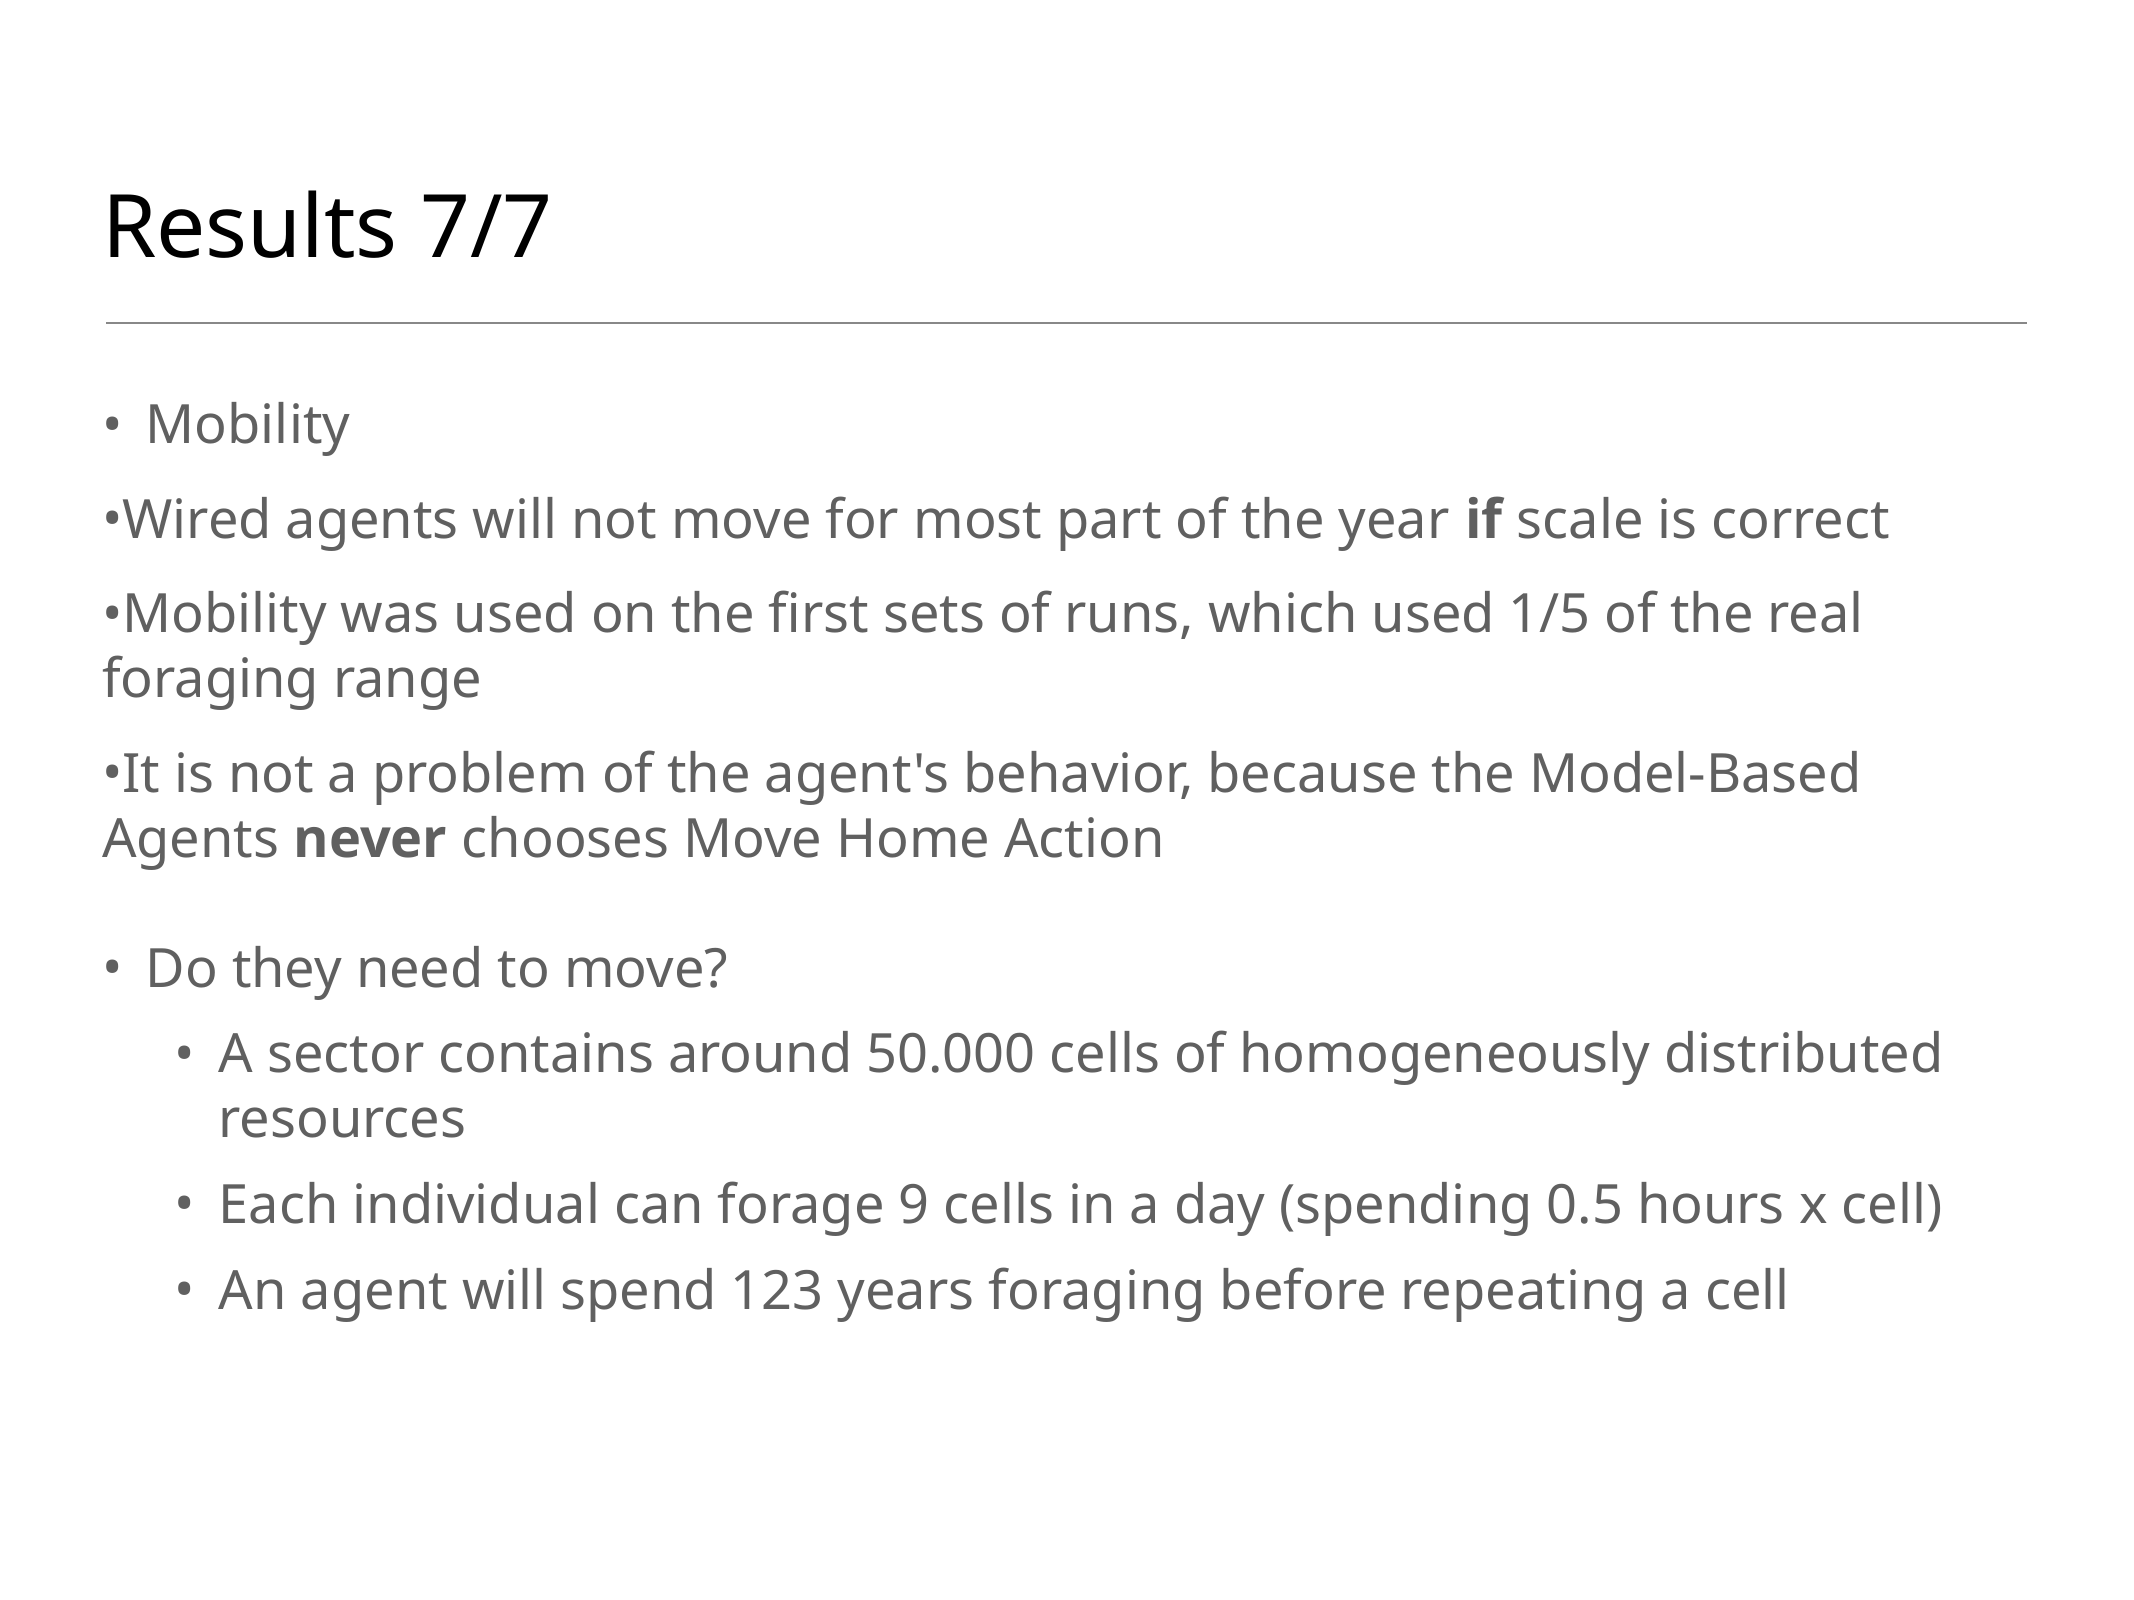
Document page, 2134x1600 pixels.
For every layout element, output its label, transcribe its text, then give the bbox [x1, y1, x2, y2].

list Mobility Wired agents will not move for most part of the year if scale is correct Mobility was used on the first sets of runs, which used 1/5 of the real foraging range It is not a problem of the agent's behavior, because the Model-Based Agents never chooses Move Home Action Do they need to move? A sector contains around 50.000 cells of homogeneously distributed resources Each individual can forage 9 cells in a day (spending 0.5 hours x cell) An agent will spend 123 years foraging before repeating a cell [93, 381, 2040, 1459]
title Results 7/7 [93, 54, 2040, 284]
